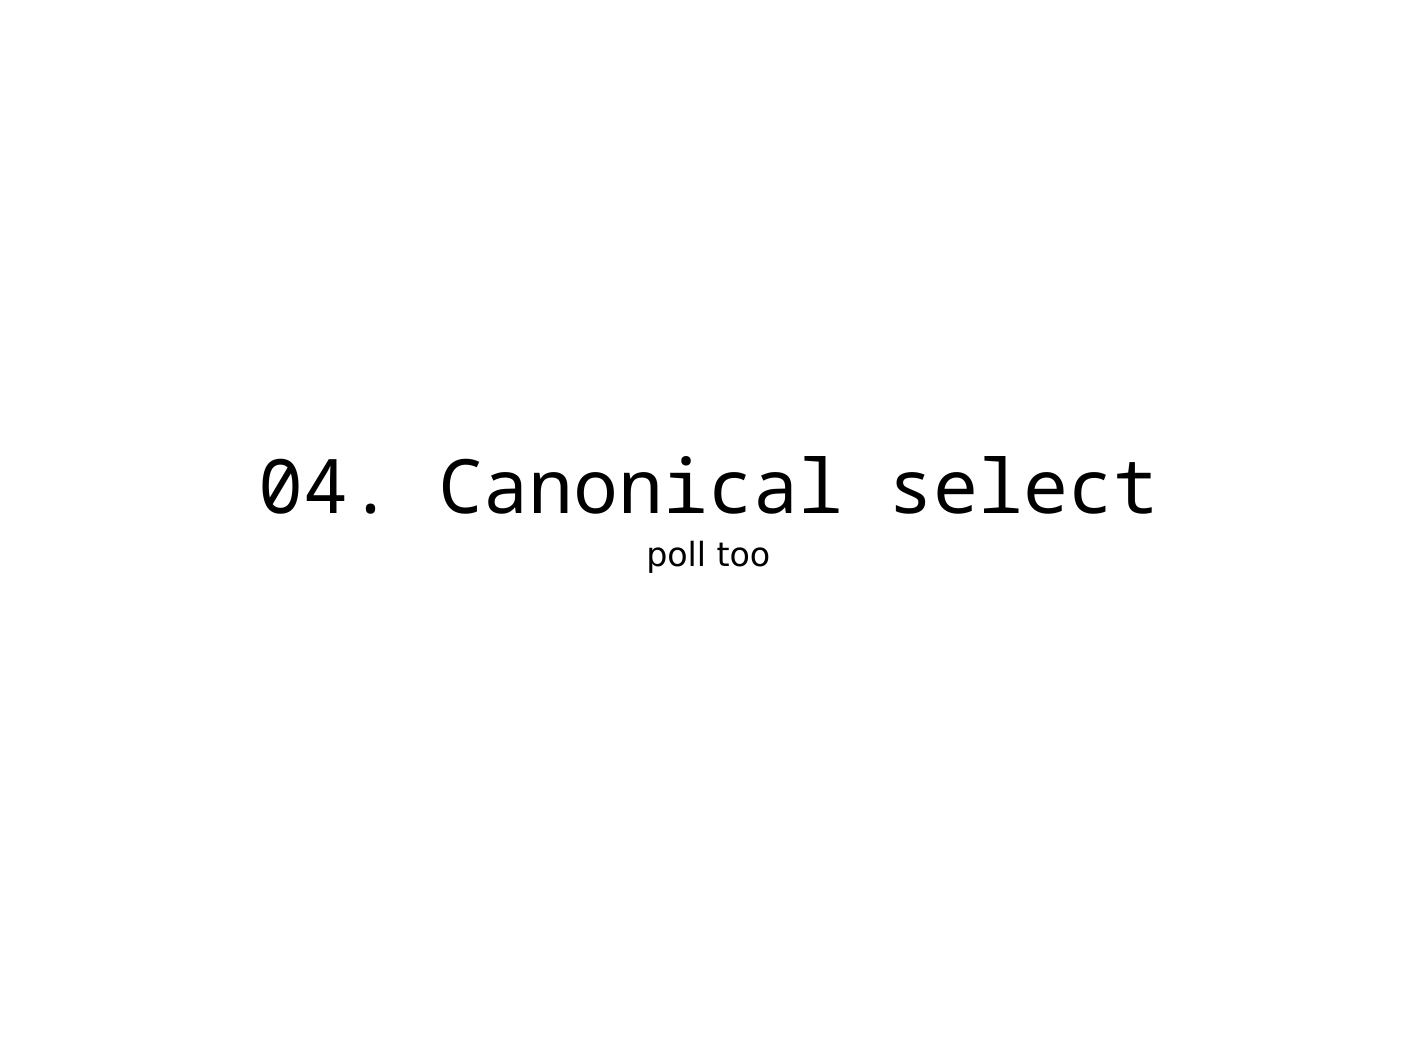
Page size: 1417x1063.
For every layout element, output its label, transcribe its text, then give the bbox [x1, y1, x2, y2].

text_box 04. Canonical select poll too [137, 425, 1280, 567]
